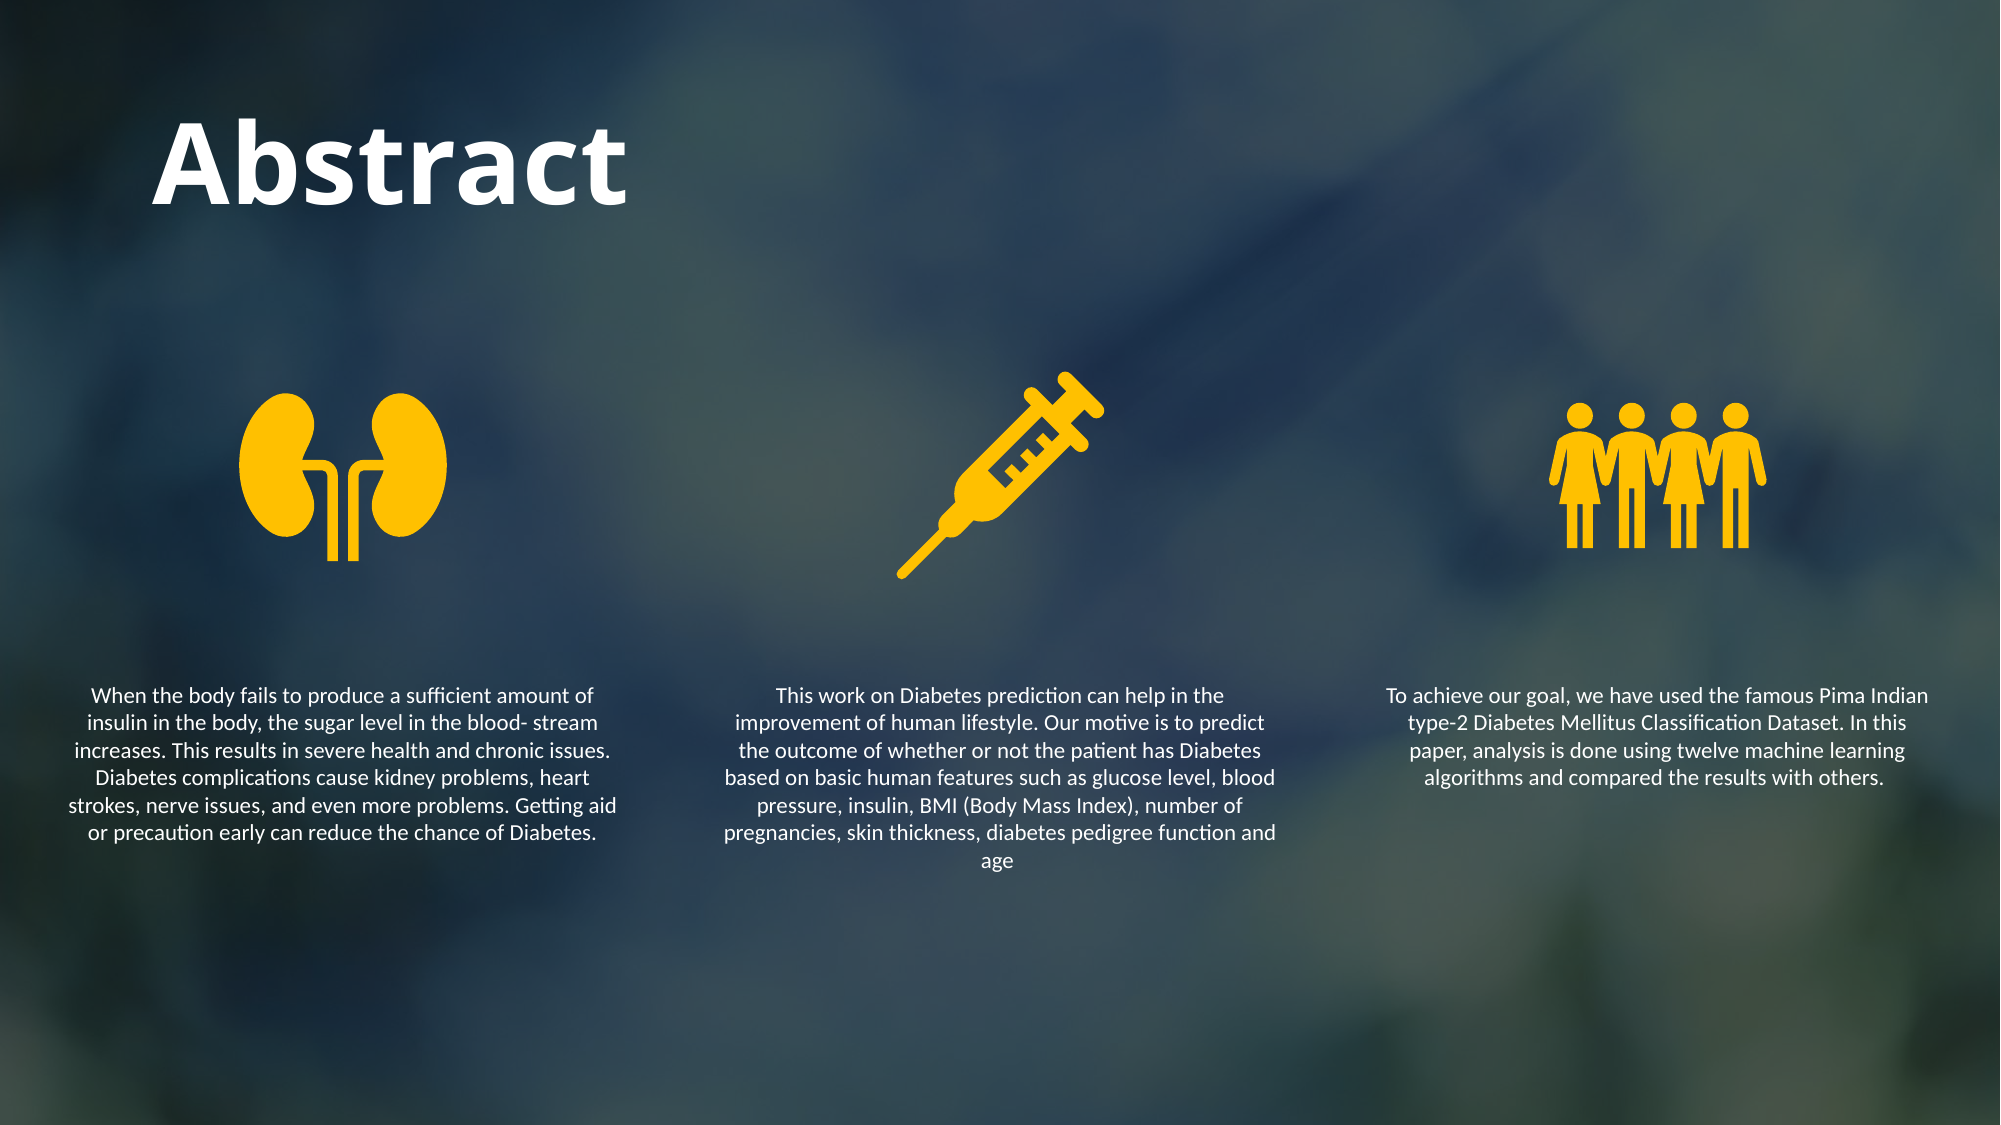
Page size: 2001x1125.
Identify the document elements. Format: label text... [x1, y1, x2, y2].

text_box To achieve our goal, we have used the famous Pima Indian type-2 Diabetes Mellitus Classification Dataset. In this paper, analysis is done using twelve machine learning algorithms and compared the results with others. [1378, 680, 1938, 877]
text_box When the body fails to produce a sufficient amount of insulin in the body, the sugar level in the blood- stream increases. This results in severe health and chronic issues. Diabetes complications cause kidney problems, heart strokes, nerve issues, and even more problems. Getting aid or precaution early can reduce the chance of Diabetes. [63, 680, 623, 877]
text_box [217, 350, 469, 601]
text_box [1532, 350, 1784, 601]
title Abstract [137, 59, 1863, 278]
picture [0, 0, 2000, 1125]
text_box This work on Diabetes prediction can help in the improvement of human lifestyle. Our motive is to predict the outcome of whether or not the patient has Diabetes based on basic human features such as glucose level, blood pressure, insulin, BMI (Body Mass Index), number of pregnancies, skin thickness, diabetes pedigree function and age [720, 680, 1281, 877]
text_box [874, 350, 1126, 601]
